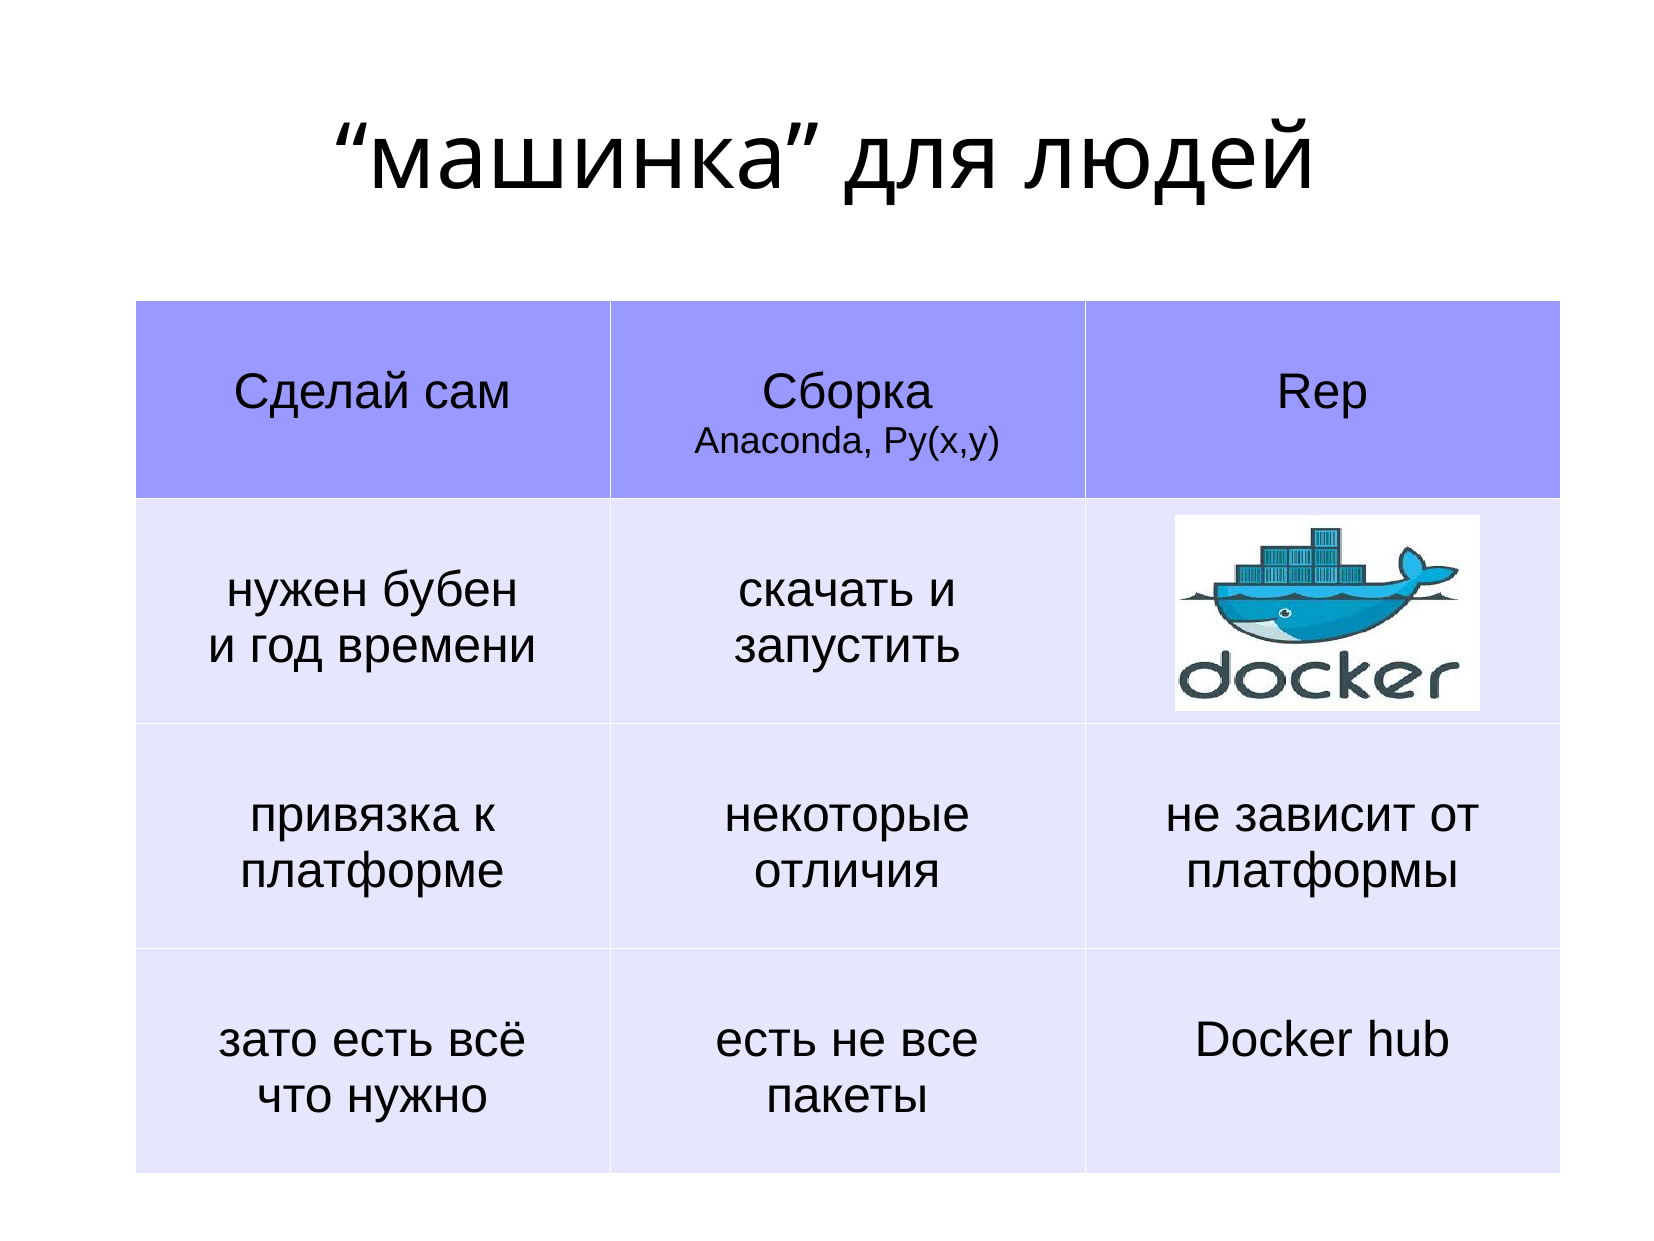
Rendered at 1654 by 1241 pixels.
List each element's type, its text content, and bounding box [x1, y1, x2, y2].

table_cell Docker hub [1086, 949, 1560, 1173]
table_cell привязка к платформе [136, 724, 610, 948]
title “машинка” для людей [82, 49, 1571, 257]
table_cell есть не все пакеты [611, 949, 1085, 1173]
table_header Rep [1086, 301, 1560, 498]
table_cell скачать и запустить [611, 499, 1085, 723]
table_cell зато есть всё что нужно [136, 949, 610, 1173]
table_header Сделай сам [136, 301, 610, 498]
table_cell [1086, 499, 1560, 723]
table_header Сборка Anaconda, Py(x,y) [611, 301, 1085, 498]
table_cell некоторые отличия [611, 724, 1085, 948]
picture [1175, 515, 1480, 711]
table_cell не зависит от платформы [1086, 724, 1560, 948]
table_cell нужен бубен и год времени [136, 499, 610, 723]
